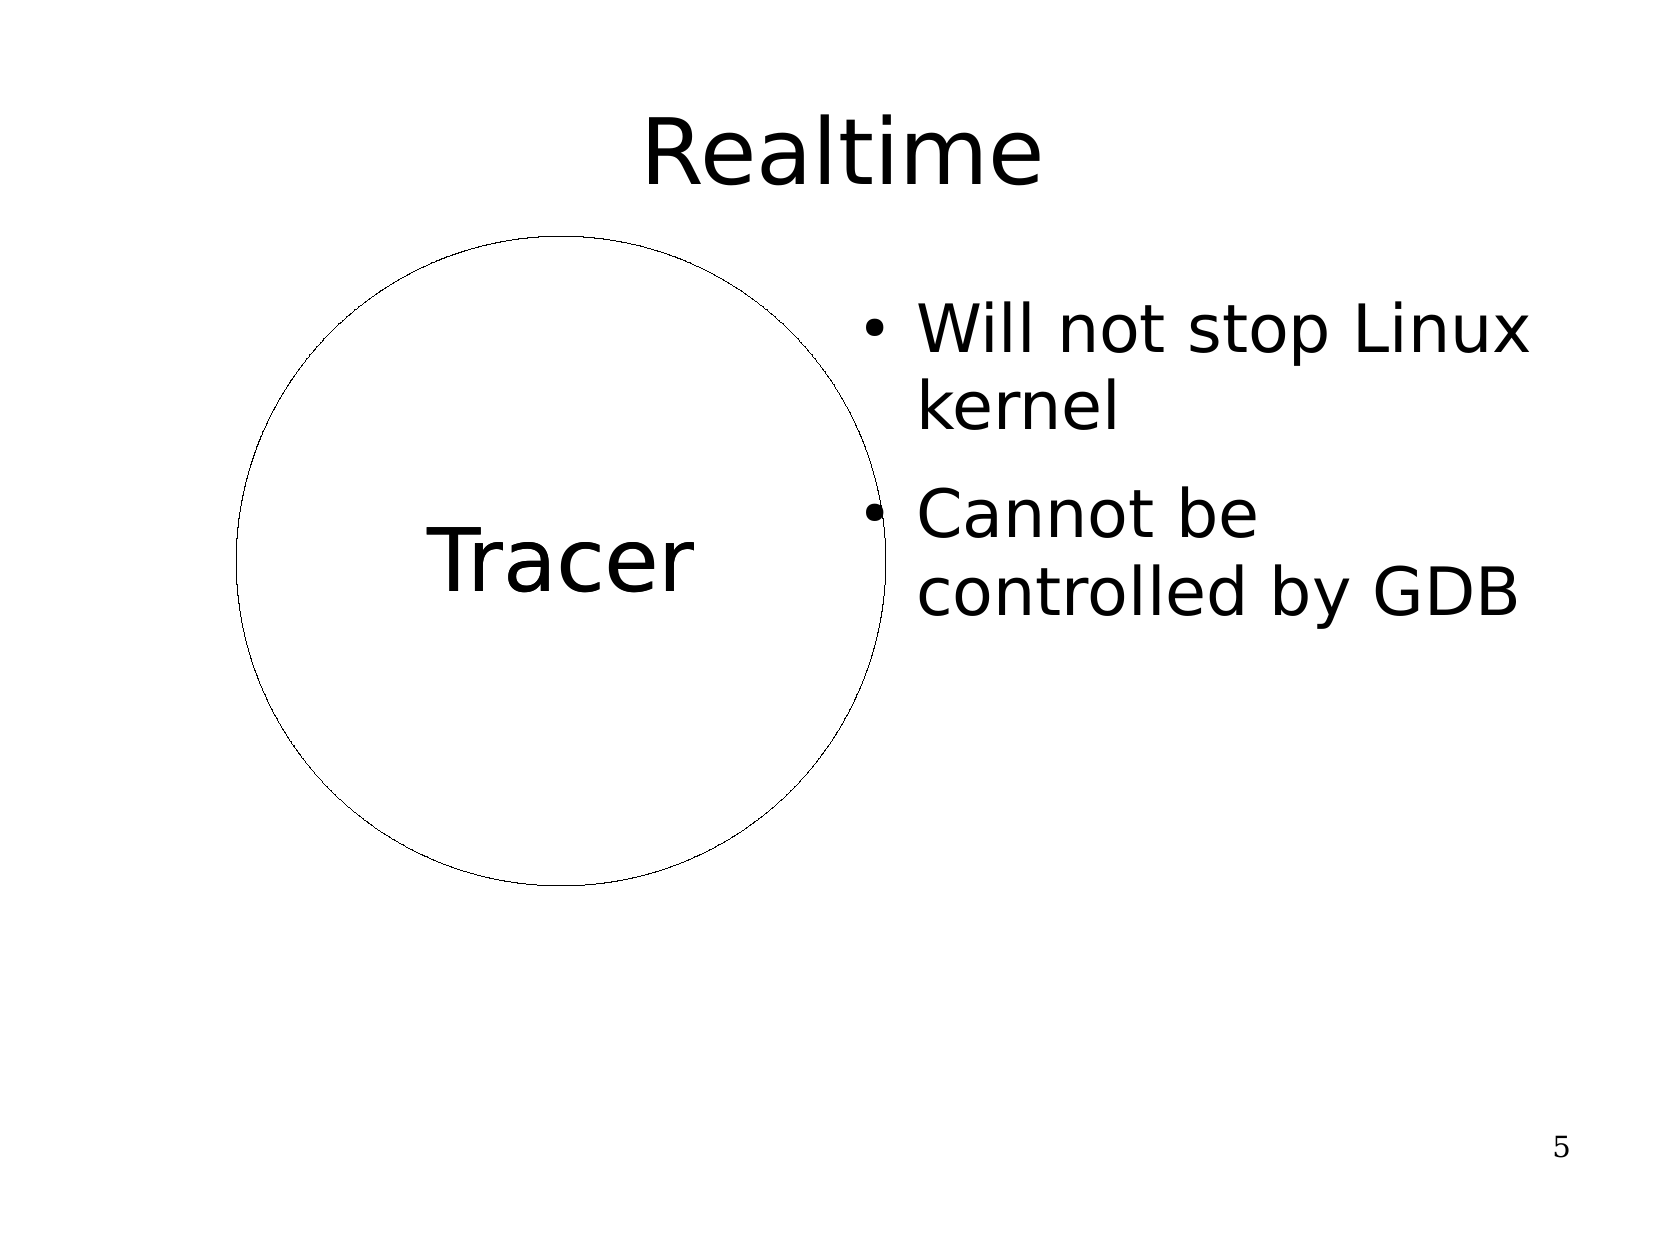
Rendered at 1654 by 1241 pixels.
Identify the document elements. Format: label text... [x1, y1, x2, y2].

list Will not stop Linux kernel Cannot be controlled by GDB [845, 290, 1572, 1010]
text_box Tracer [236, 236, 886, 886]
title Realtime [82, 49, 1571, 257]
